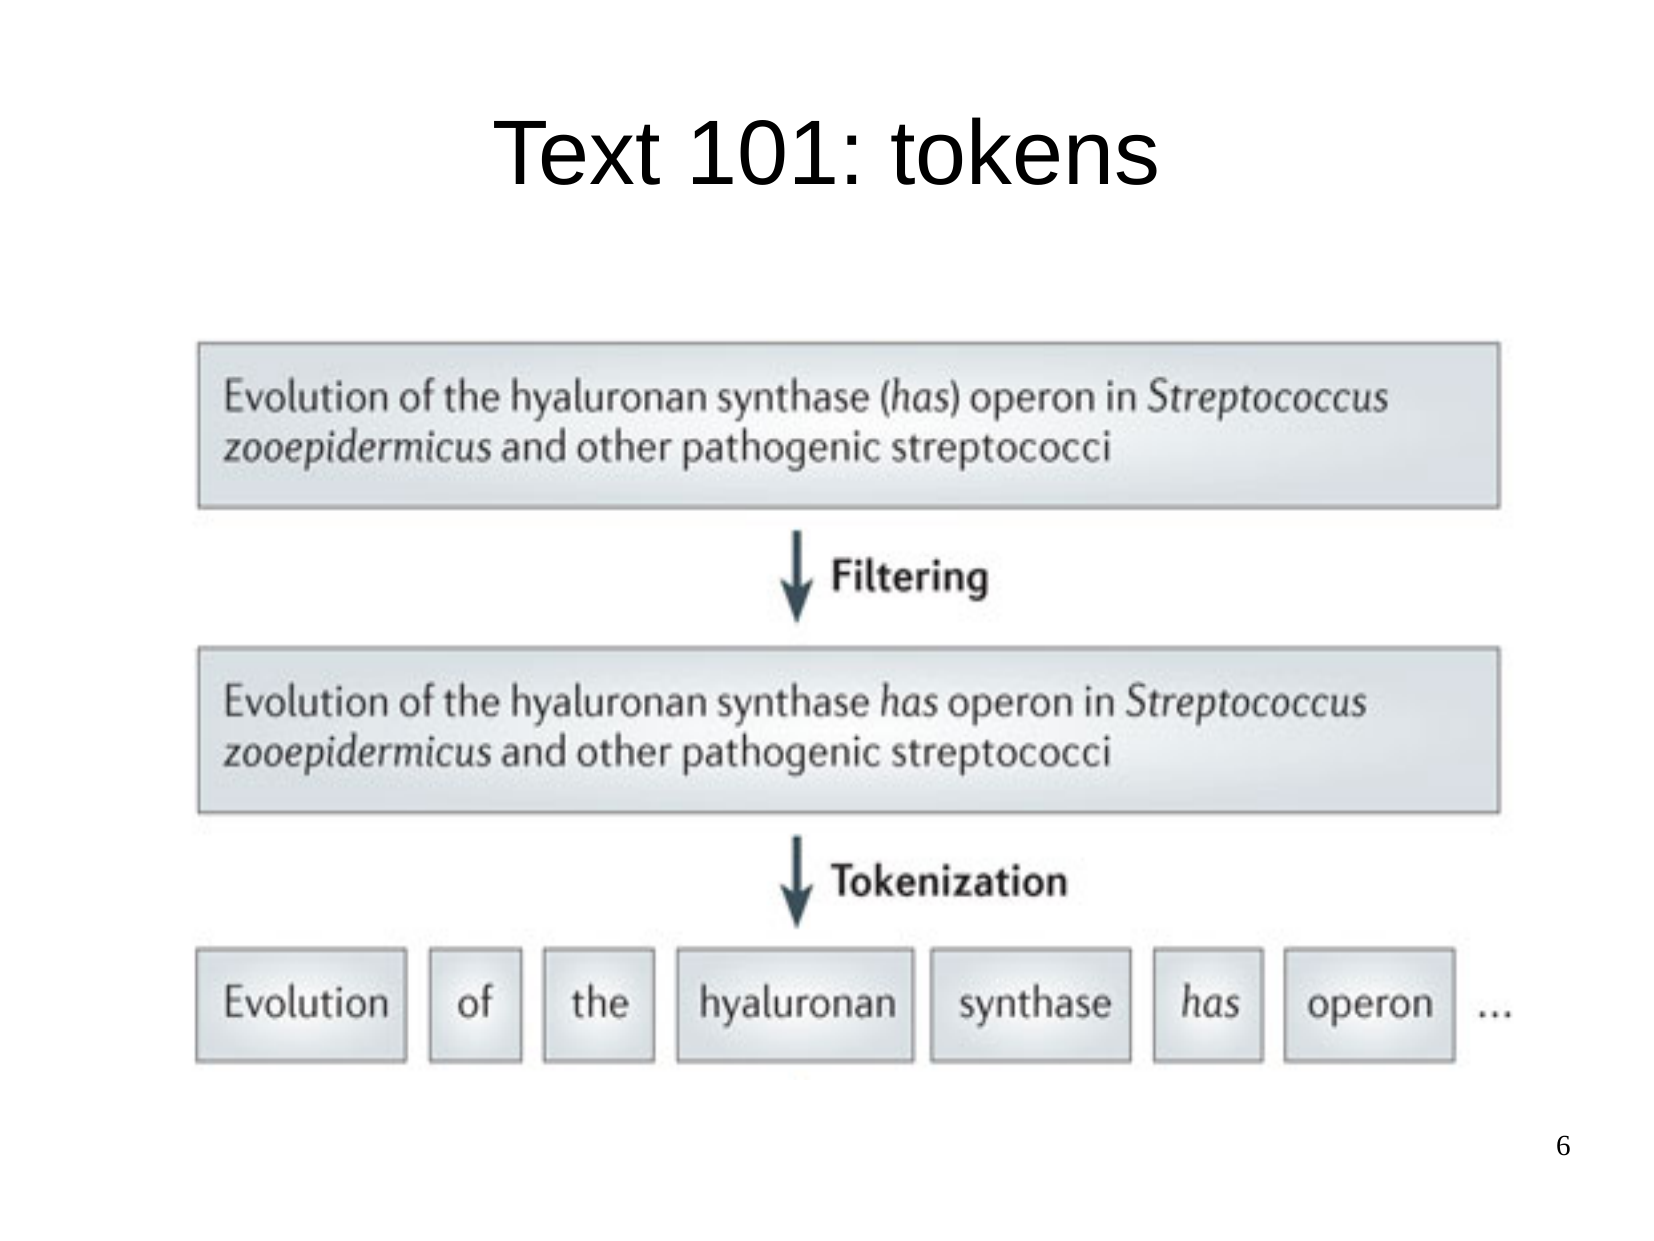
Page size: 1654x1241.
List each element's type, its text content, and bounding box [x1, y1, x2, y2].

title Text 101: tokens [82, 49, 1571, 257]
picture [180, 325, 1561, 1081]
